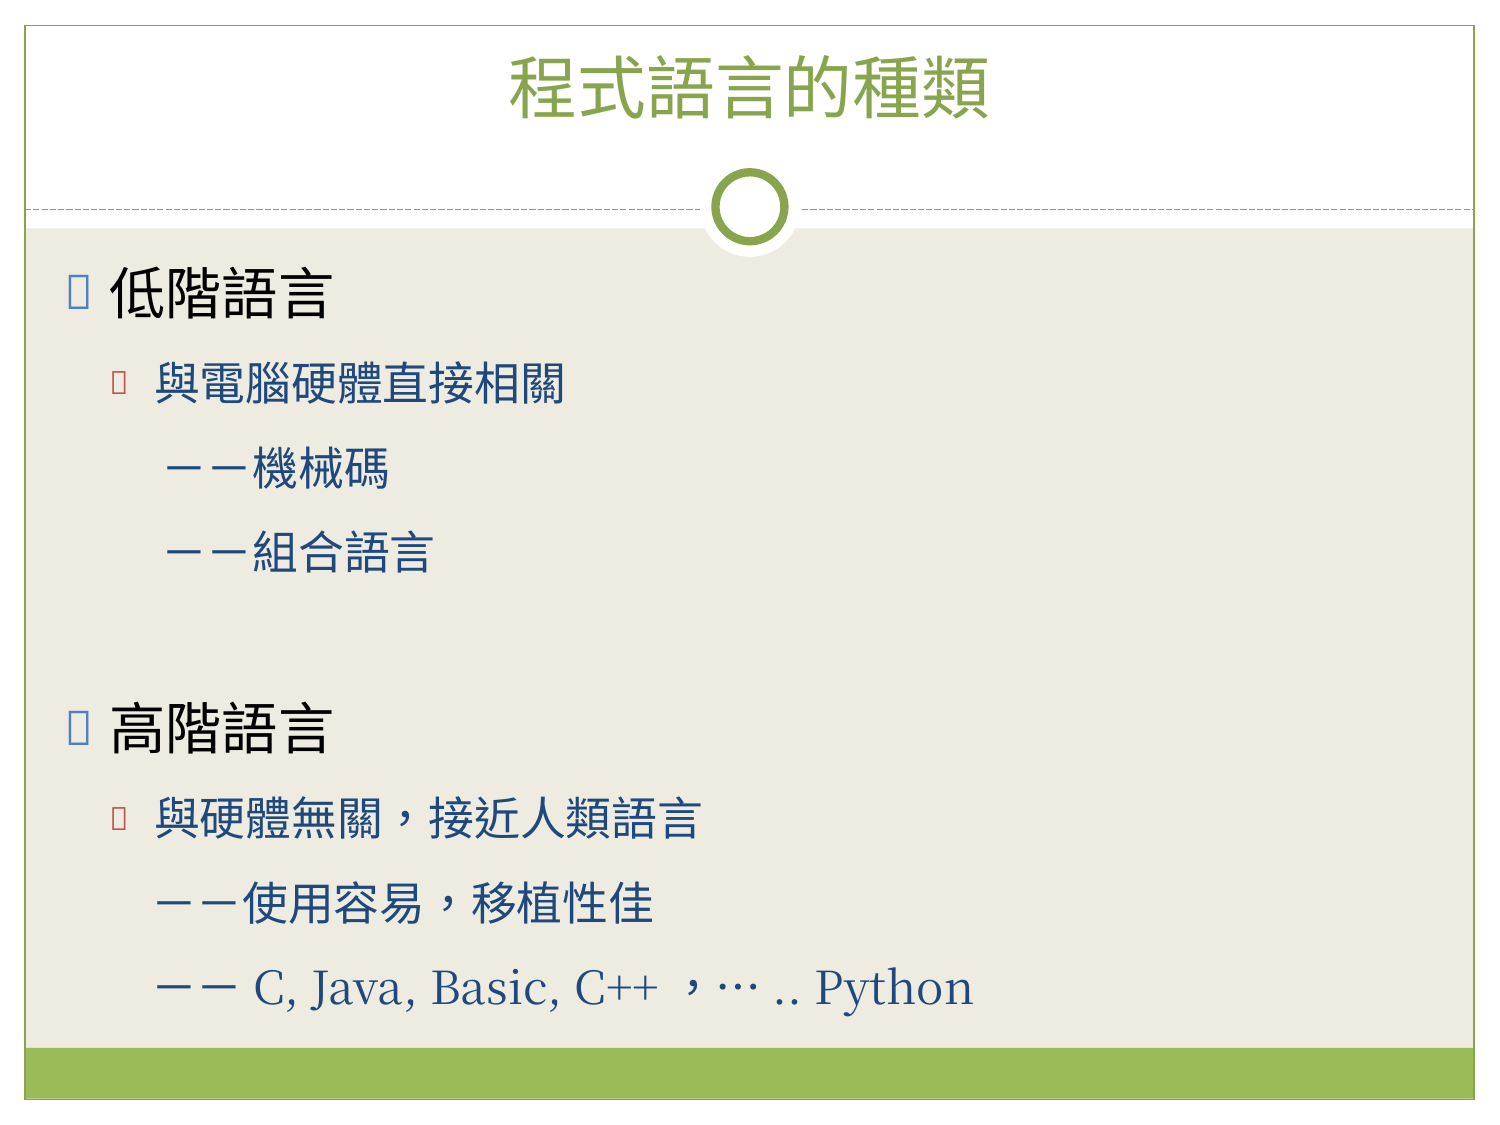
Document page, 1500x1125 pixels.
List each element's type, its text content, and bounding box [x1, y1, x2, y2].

list 低階語言 與電腦硬體直接相關 －－機械碼 －－組合語言 高階語言 與硬體無關，接近人類語言 －－使用容易，移植性佳 －－C, Java, Basic, C++，….. Python [49, 250, 1445, 1001]
title 程式語言的種類 [49, 37, 1450, 162]
